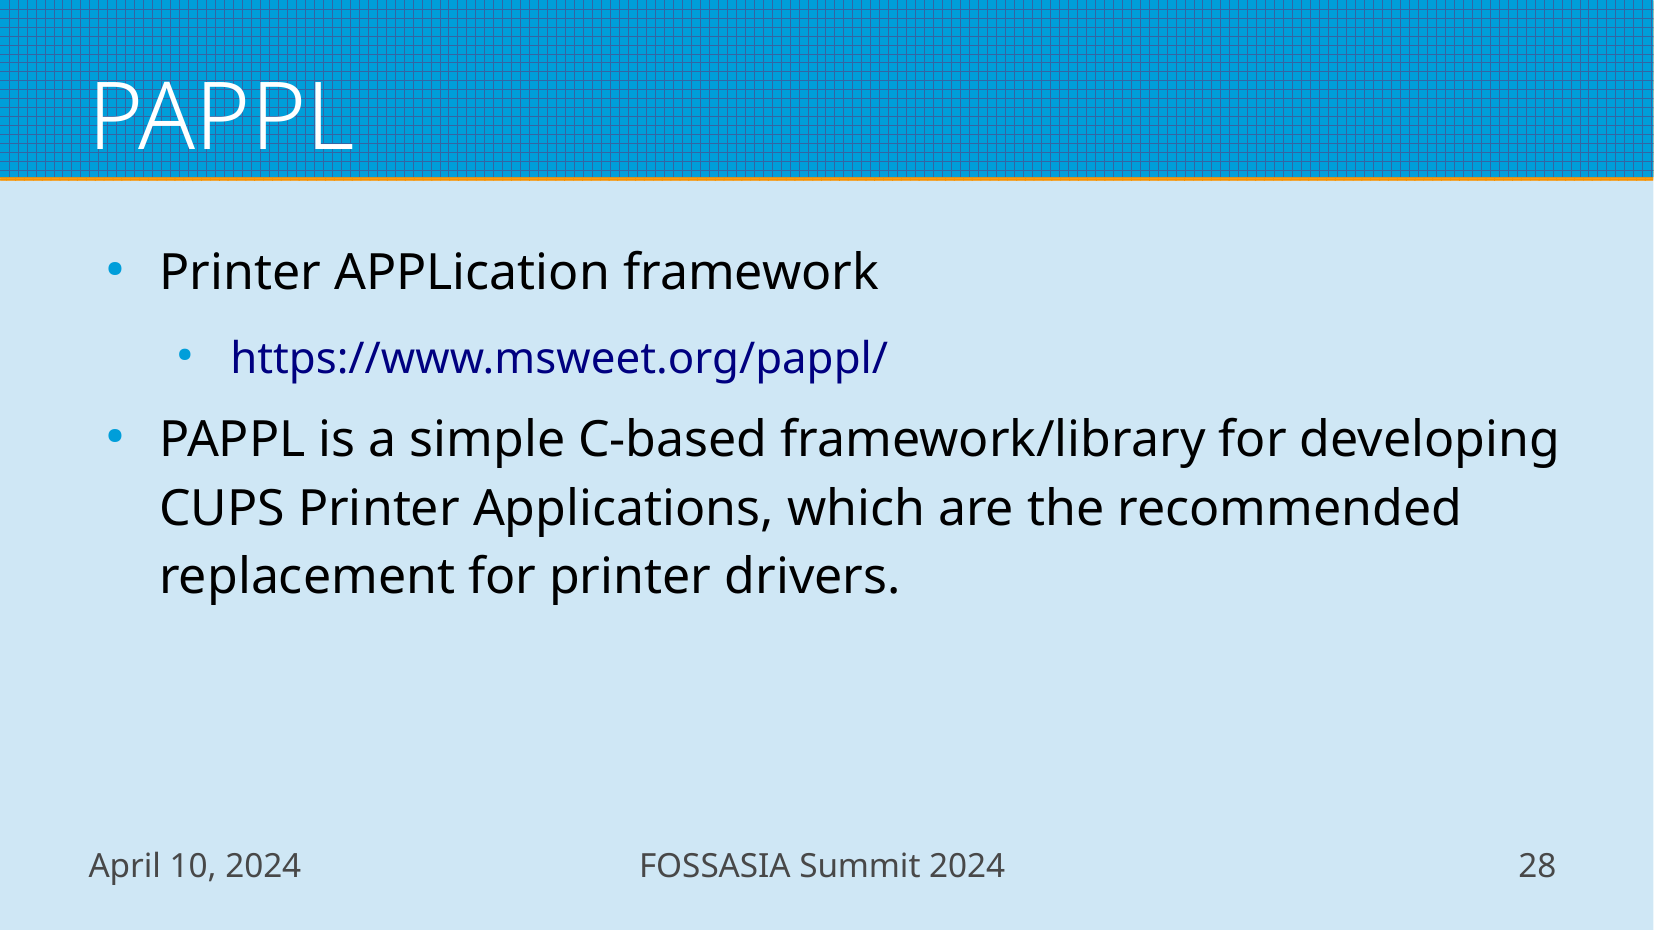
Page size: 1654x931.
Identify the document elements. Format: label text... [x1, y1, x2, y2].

list Printer APPLication framework https://www.msweet.org/pappl/ PAPPL is a simple C-based framework/library for developing CUPS Printer Applications, which are the recommended replacement for printer drivers. [88, 236, 1565, 813]
title PAPPL [88, 14, 1565, 178]
